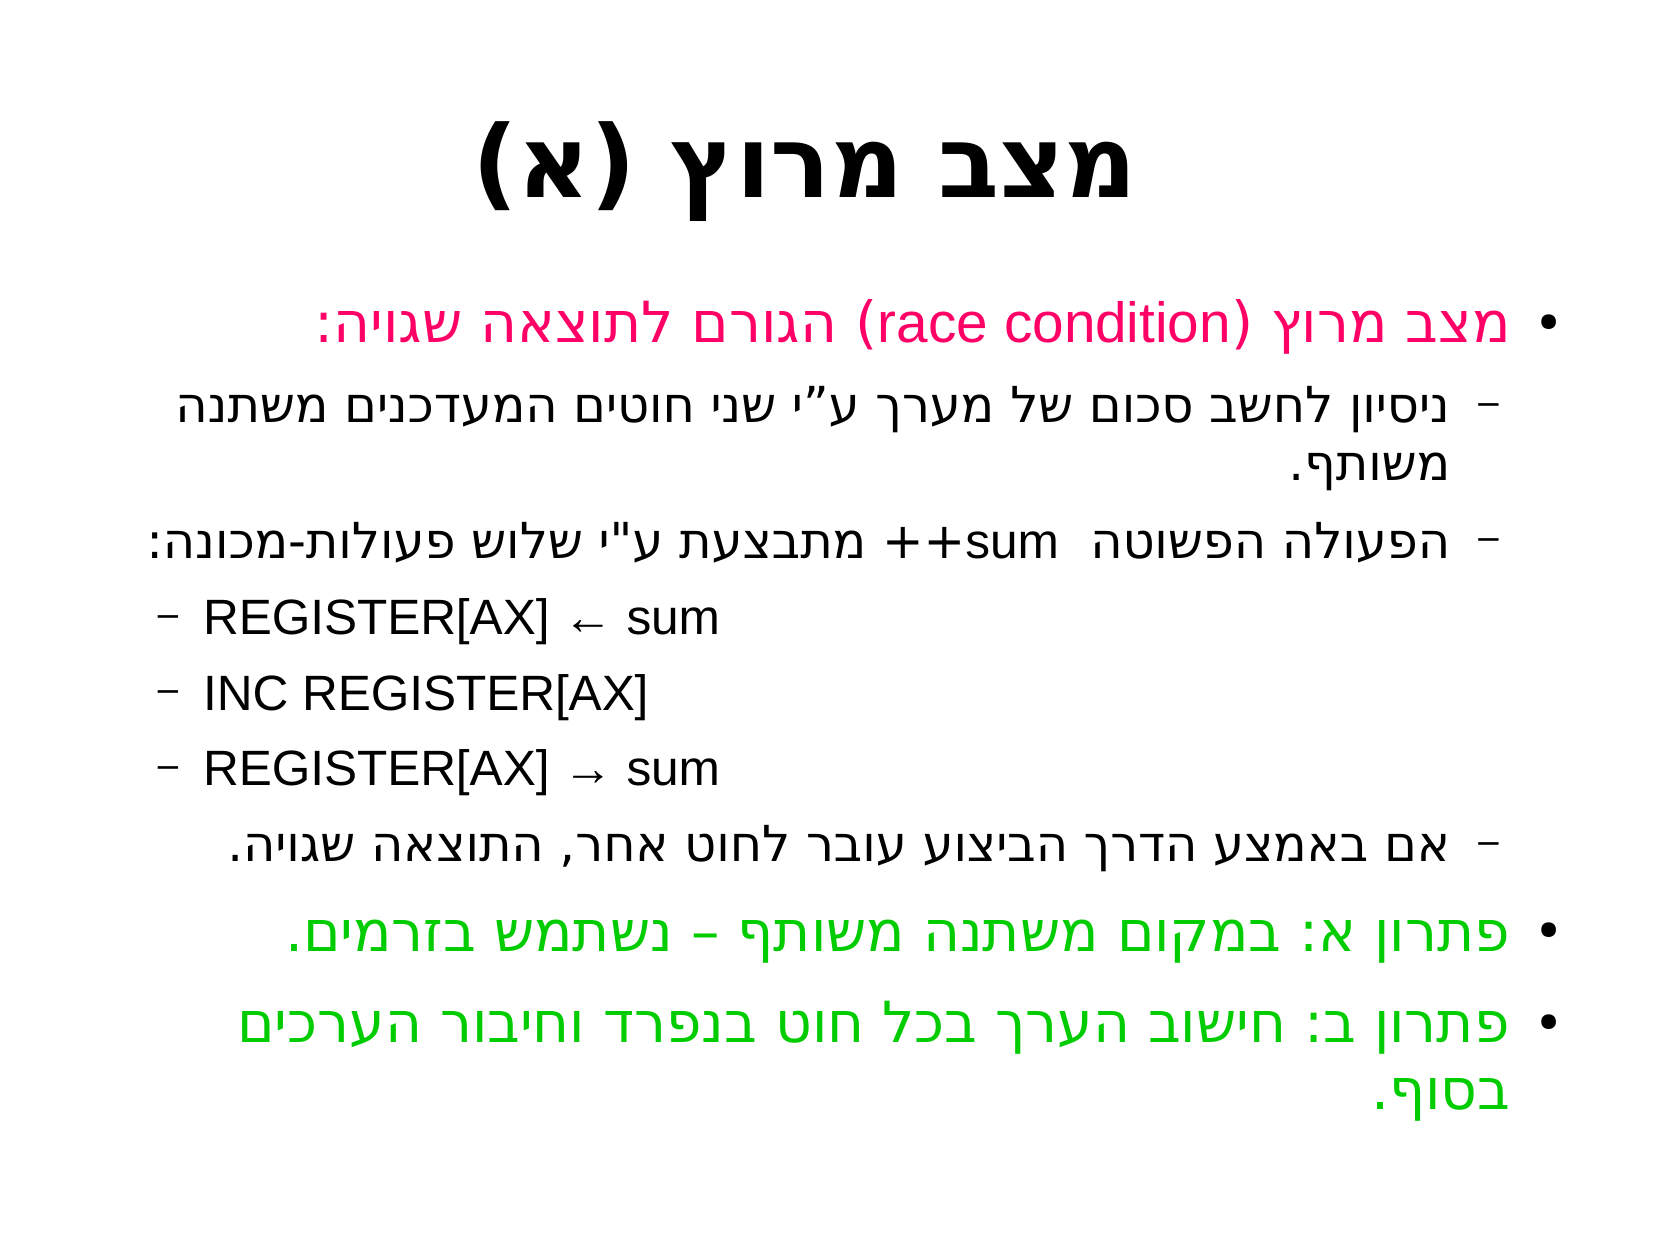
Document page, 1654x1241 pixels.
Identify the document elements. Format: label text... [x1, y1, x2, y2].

list מצב מרוץ (race condition) הגורם לתוצאה שגויה: ניסיון לחשב סכום של מערך ע”י שני חוטים המעדכנים משתנה משותף. הפעולה הפשוטה sum++ מתבצעת ע"י שלוש פעולות-מכונה: REGISTER[AX] ← sum INC REGISTER[AX] REGISTER[AX] → sum אם באמצע הדרך הביצוע עובר לחוט אחר, התוצאה שגויה. פתרון א: במקום משתנה משותף – נשתמש בזרמים. פתרון ב: חישוב הערך בכל חוט בנפרד וחיבור הערכים בסוף. [82, 290, 1571, 1126]
title מצב מרוץ (א) [63, 45, 1546, 271]
